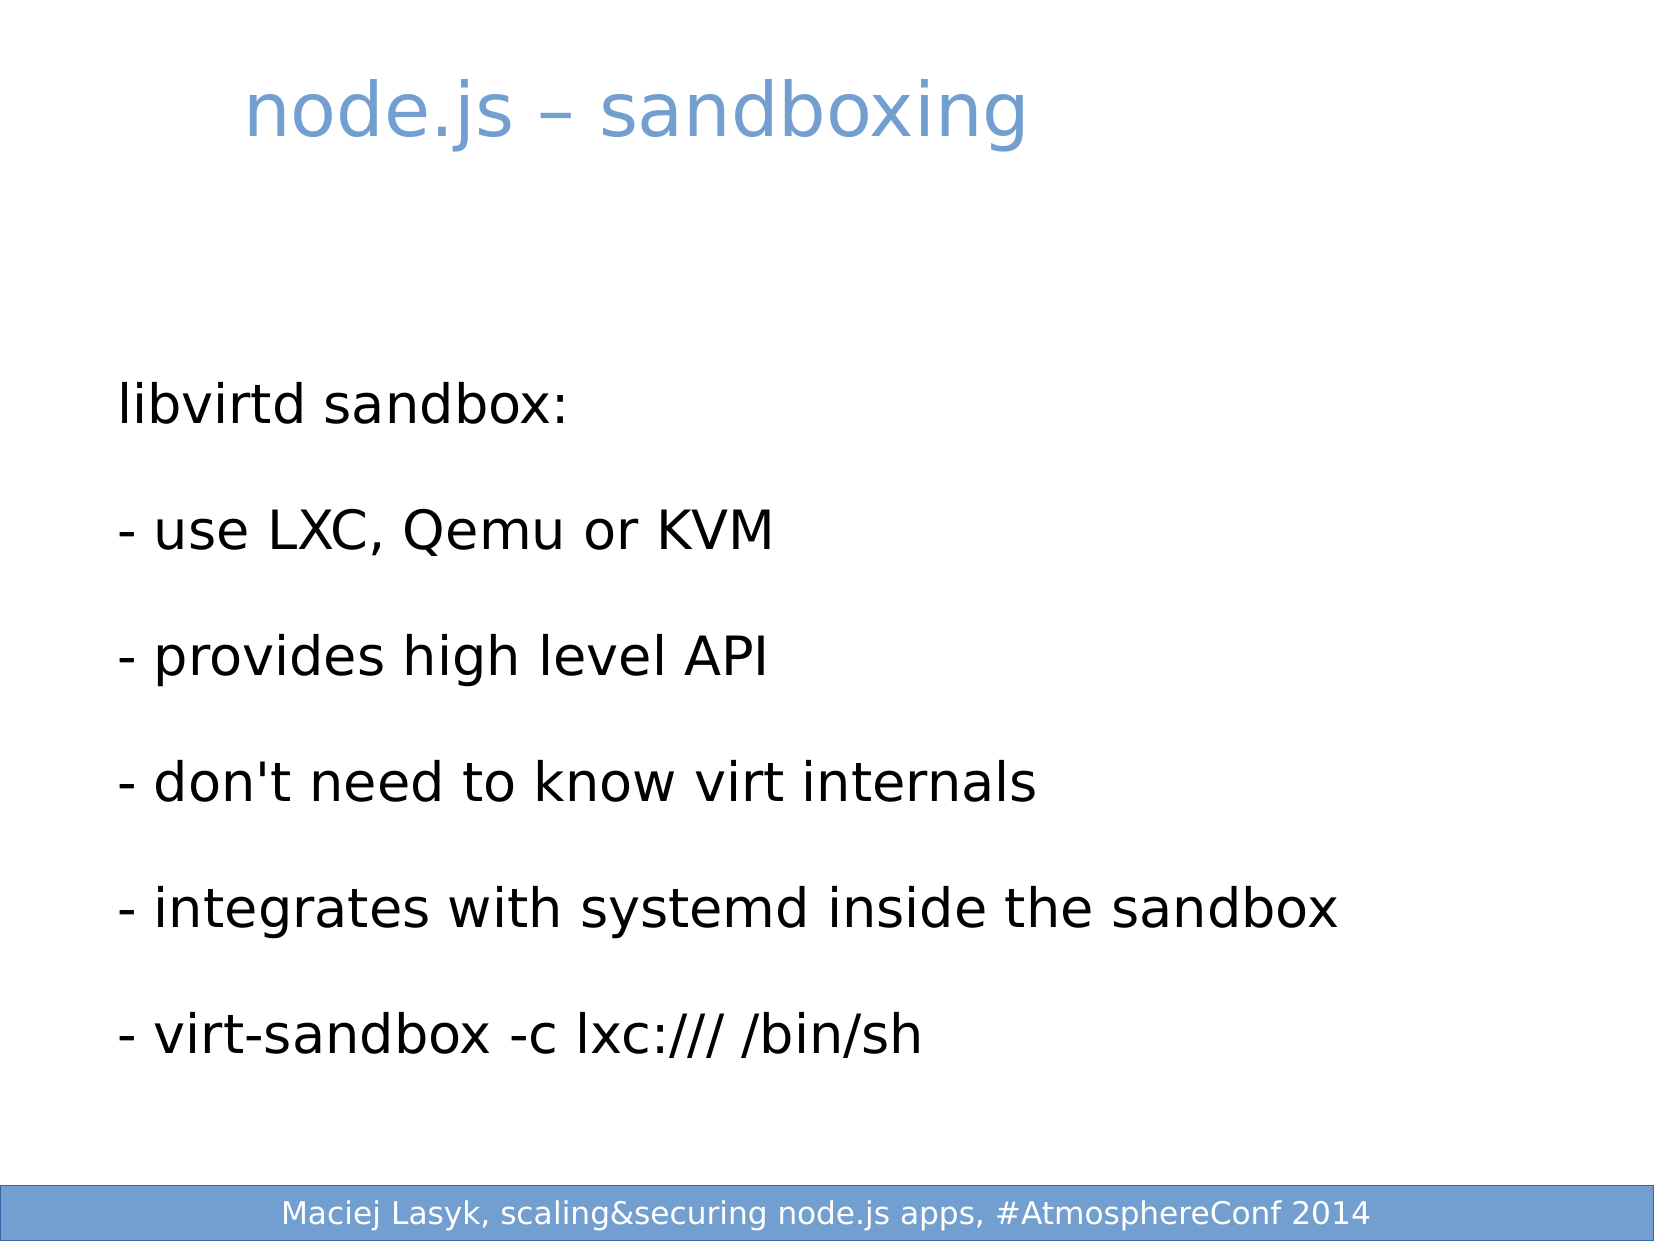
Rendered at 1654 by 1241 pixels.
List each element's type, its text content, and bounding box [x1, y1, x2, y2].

text_box [0, 1185, 1654, 1241]
text_box node.js – sandboxing [228, 60, 1046, 163]
text_box Maciej Lasyk, scaling&securing node.js apps, #AtmosphereConf 2014 [266, 1188, 1388, 1240]
text_box libvirtd sandbox: - use LXC, Qemu or KVM - provides high level API - don't need to know virt internals - integrates with systemd inside the sandbox - virt-sandbox -c lxc:/// /bin/sh [102, 303, 1357, 1012]
